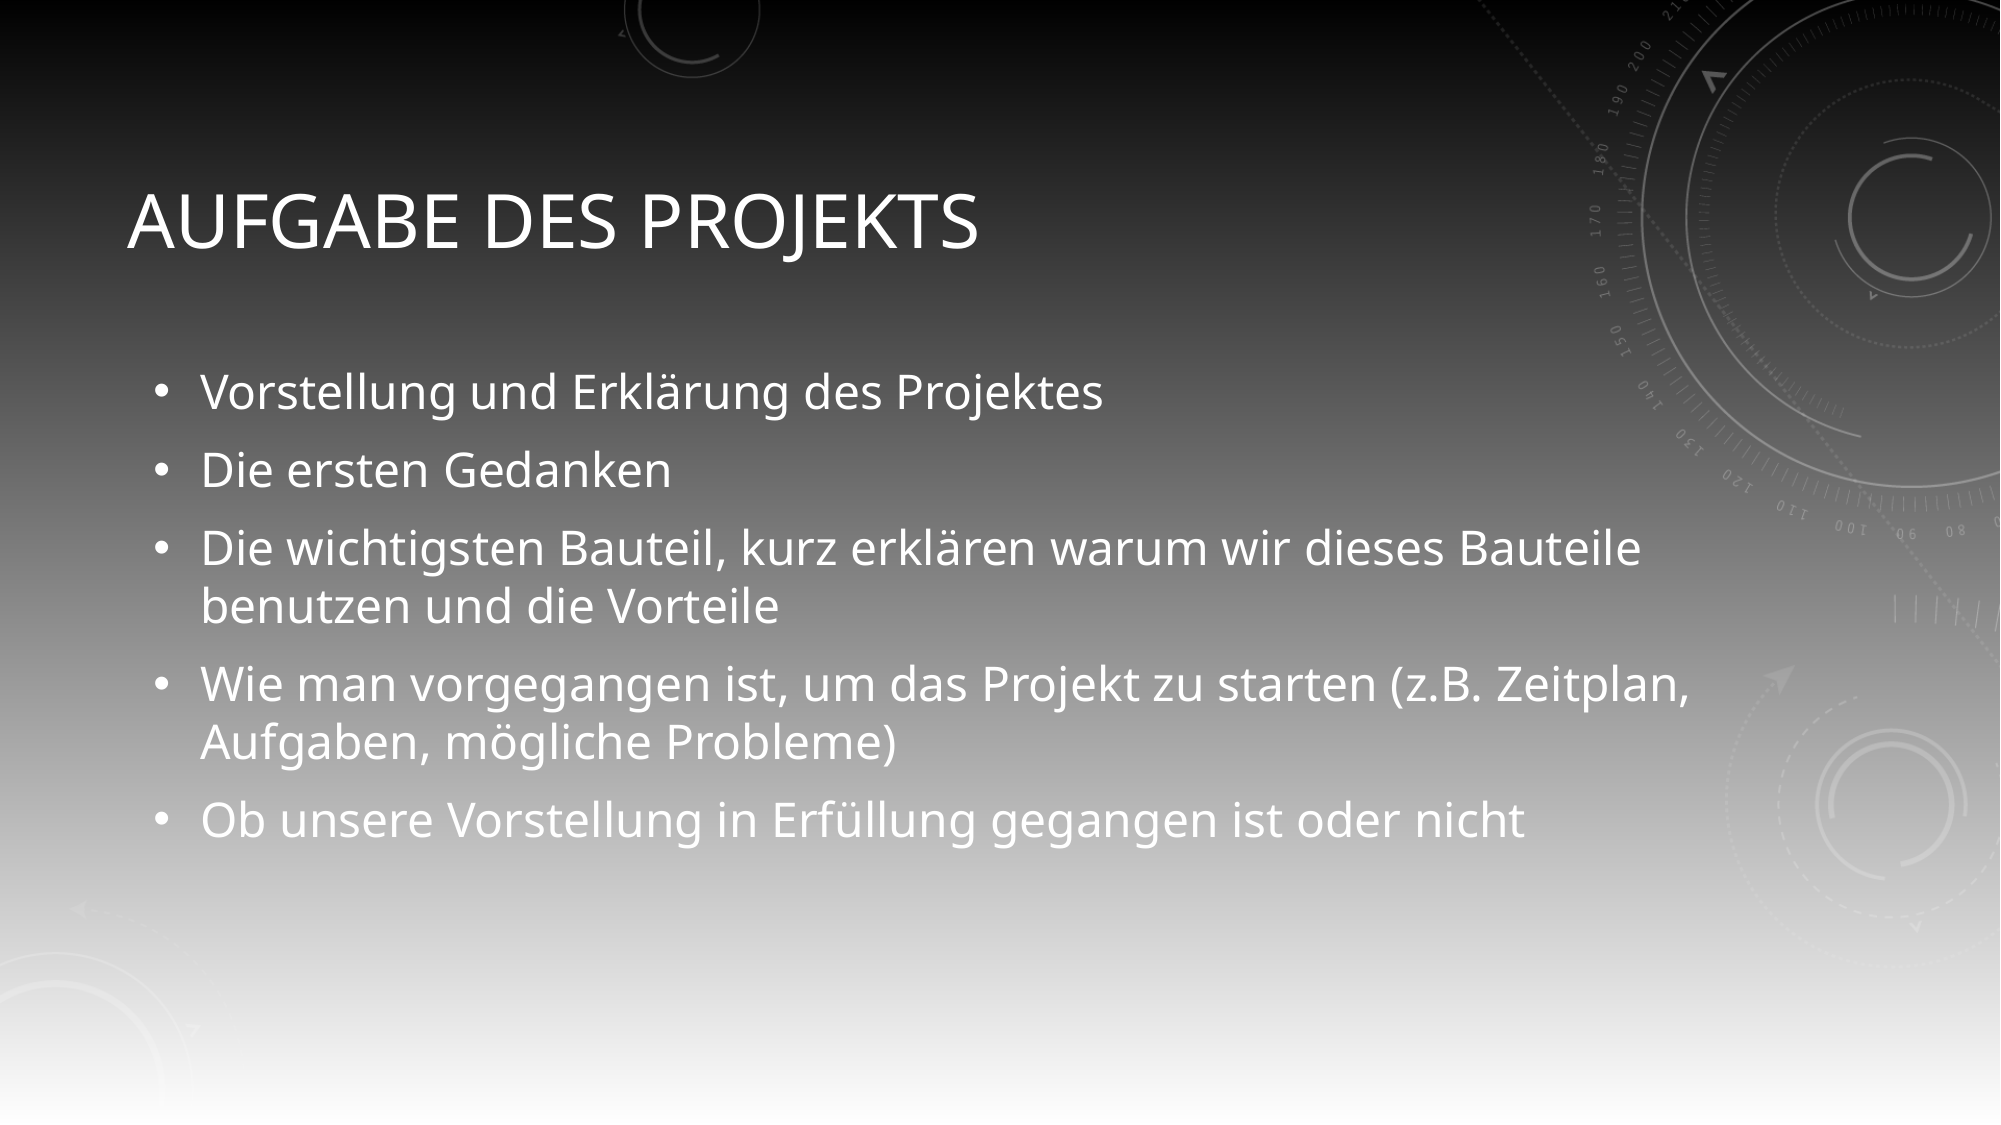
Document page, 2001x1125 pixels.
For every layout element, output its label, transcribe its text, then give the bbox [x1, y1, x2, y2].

title Aufgabe des Projekts [112, 99, 1775, 339]
picture [0, 0, 2000, 1125]
list Vorstellung und Erklärung des Projektes Die ersten Gedanken Die wichtigsten Bauteil, kurz erklären warum wir dieses Bauteile benutzen und die Vorteile Wie man vorgegangen ist, um das Projekt zu starten (z.B. Zeitplan, Aufgaben, mögliche Probleme) Ob unsere Vorstellung in Erfüllung gegangen ist oder nicht [138, 353, 1801, 789]
